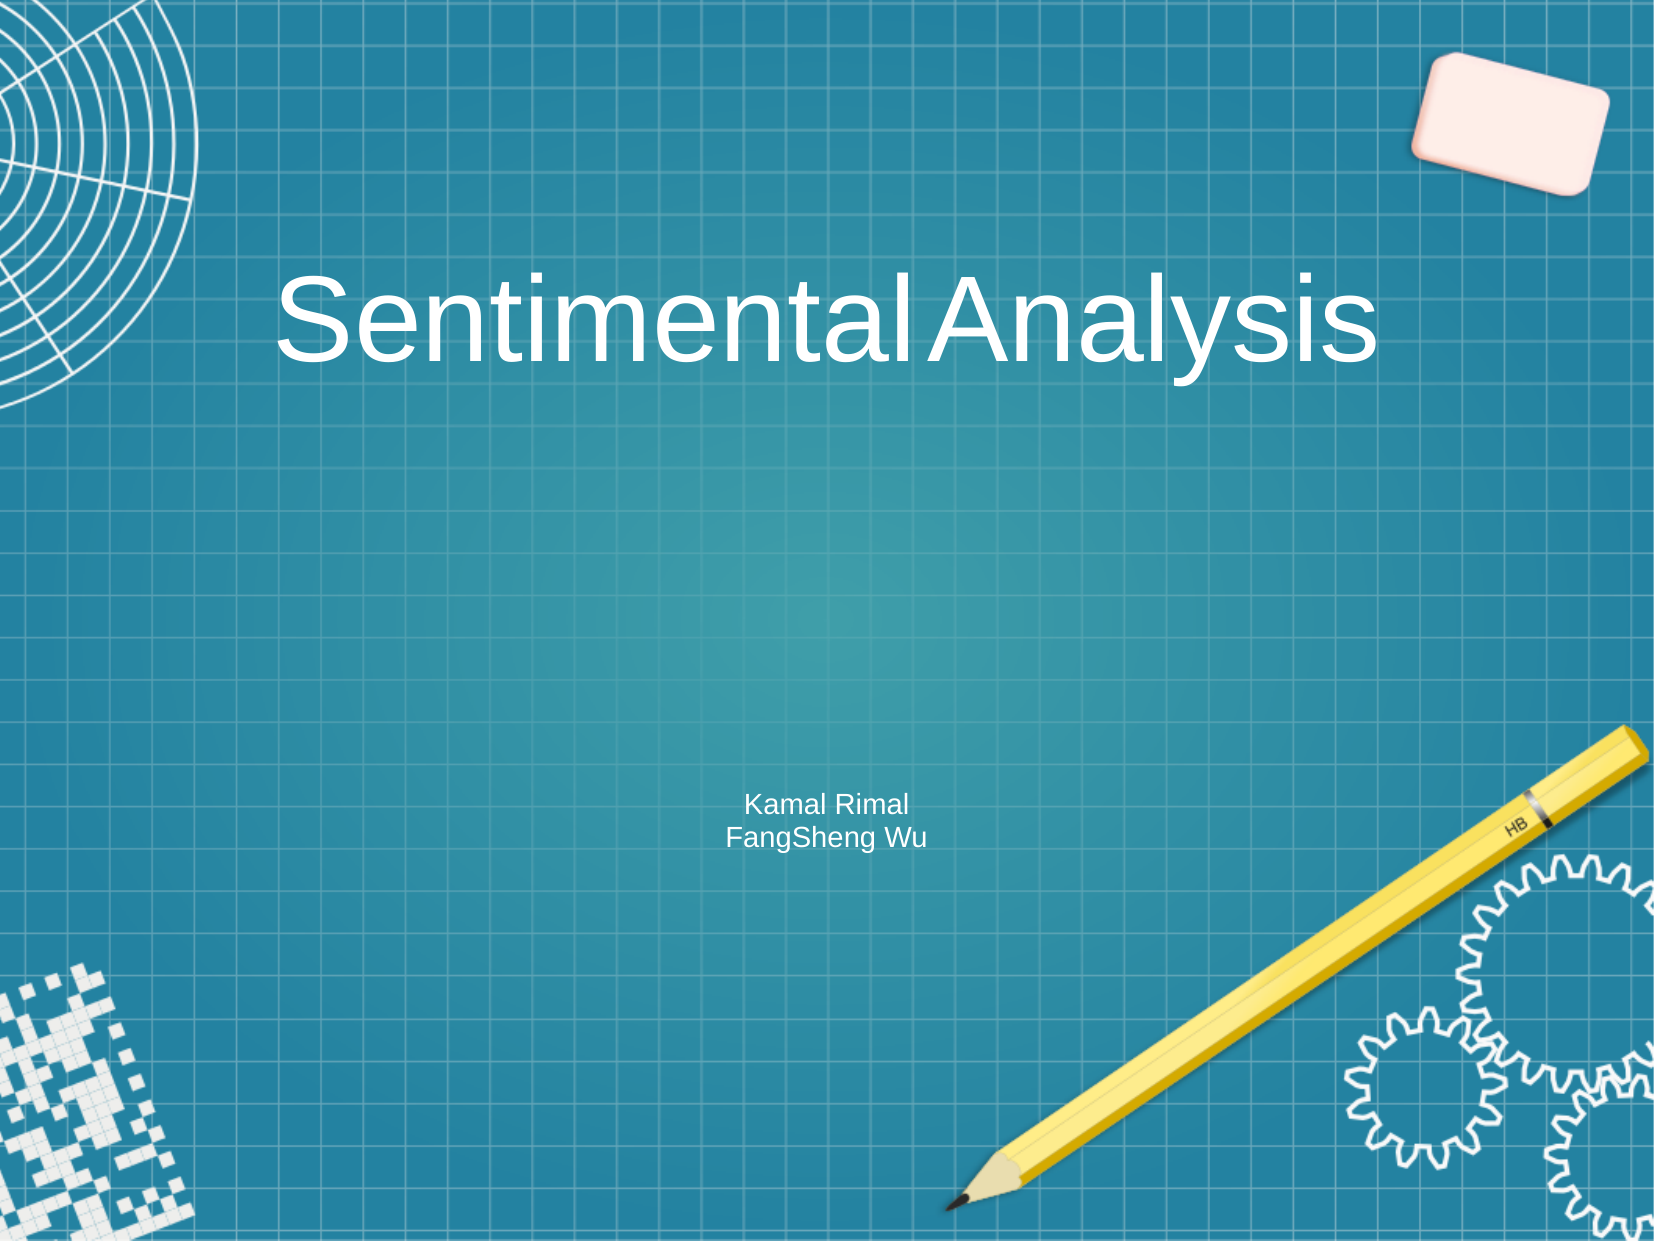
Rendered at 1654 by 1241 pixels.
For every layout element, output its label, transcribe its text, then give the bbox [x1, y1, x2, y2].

picture [0, 0, 1654, 1241]
title Sentimental Analysis [82, 177, 1571, 461]
subtitle Kamal Rimal FangSheng Wu [82, 519, 1571, 1123]
